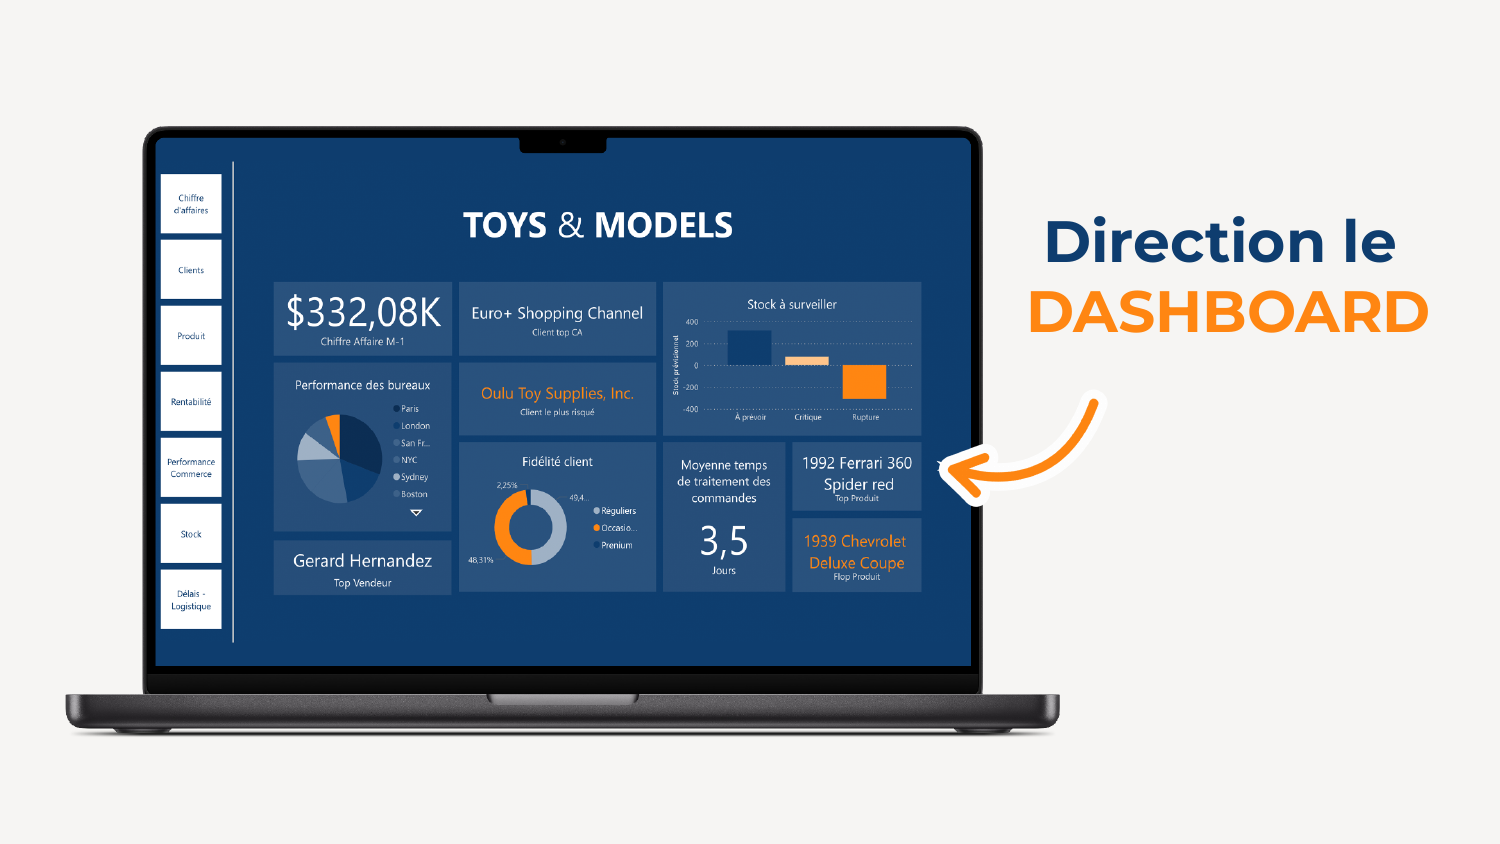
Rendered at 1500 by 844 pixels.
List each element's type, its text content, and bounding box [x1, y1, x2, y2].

picture [0, 0, 1273, 844]
title Direction le DASHBOARD [1273, 189, 1453, 369]
